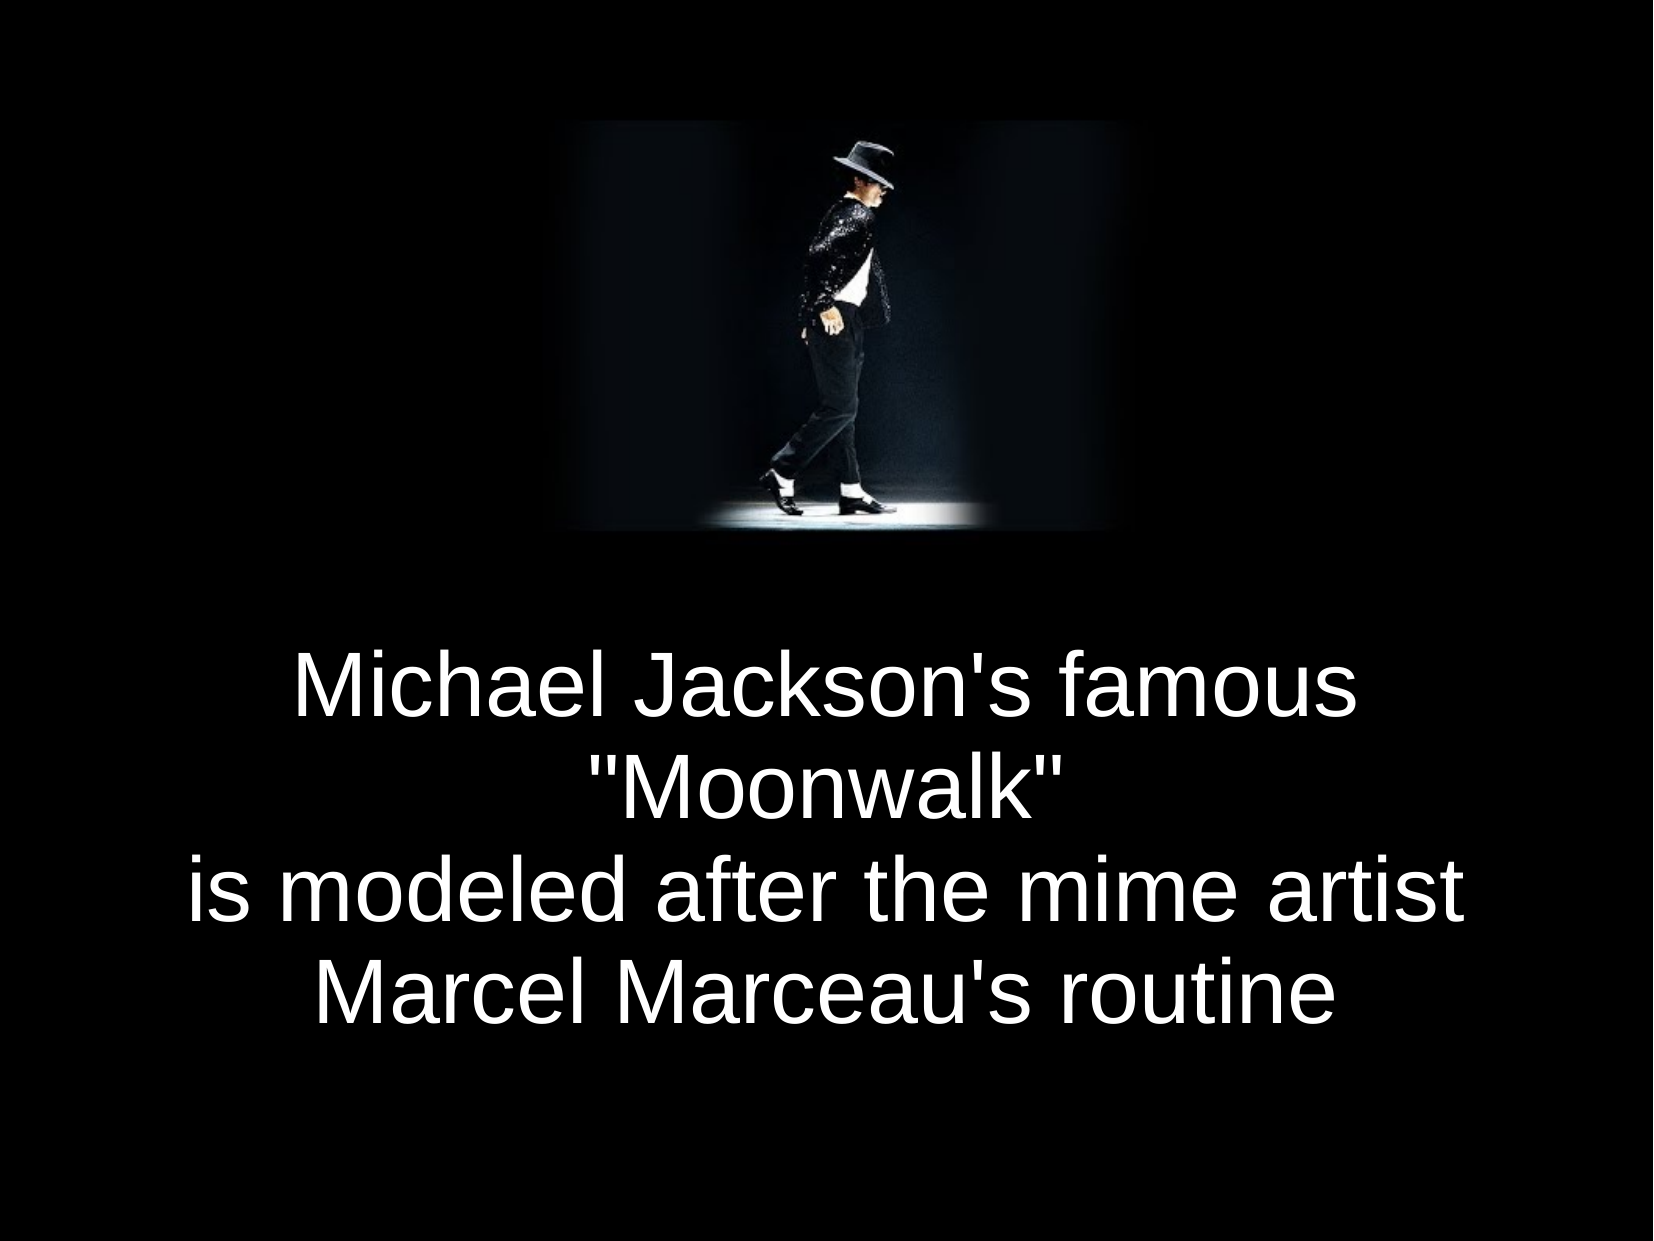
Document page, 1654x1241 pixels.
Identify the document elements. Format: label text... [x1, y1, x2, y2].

picture [480, 44, 1230, 608]
title Michael Jackson's famous "Moonwalk" is modeled after the mime artist Marcel Marceau's routine [82, 632, 1571, 1044]
